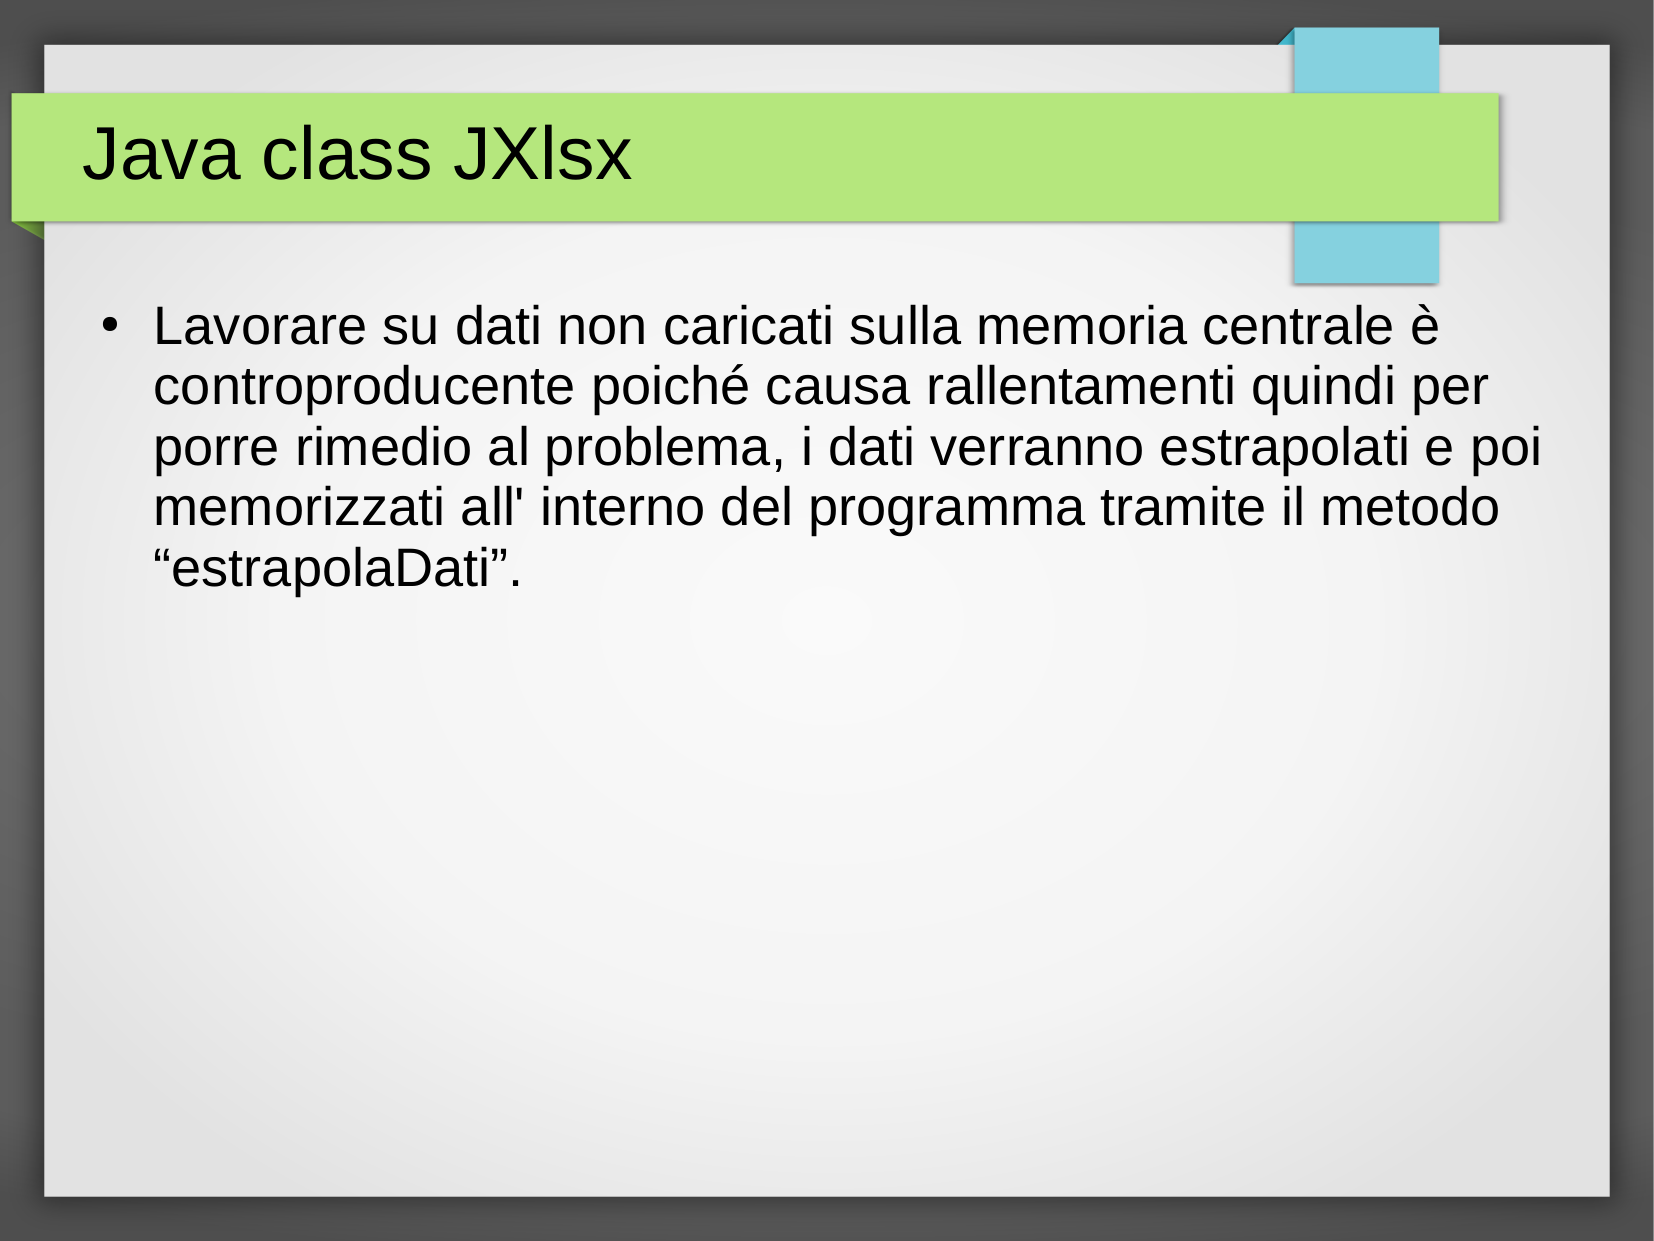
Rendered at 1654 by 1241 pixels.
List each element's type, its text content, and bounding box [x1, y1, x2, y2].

list Lavorare su dati non caricati sulla memoria centrale è controproducente poiché causa rallentamenti quindi per porre rimedio al problema, i dati verranno estrapolati e poi memorizzati all' interno del programma tramite il metodo “estrapolaDati”. [82, 295, 1571, 1015]
title Java class JXlsx [82, 94, 1264, 213]
picture [0, 0, 1654, 1241]
